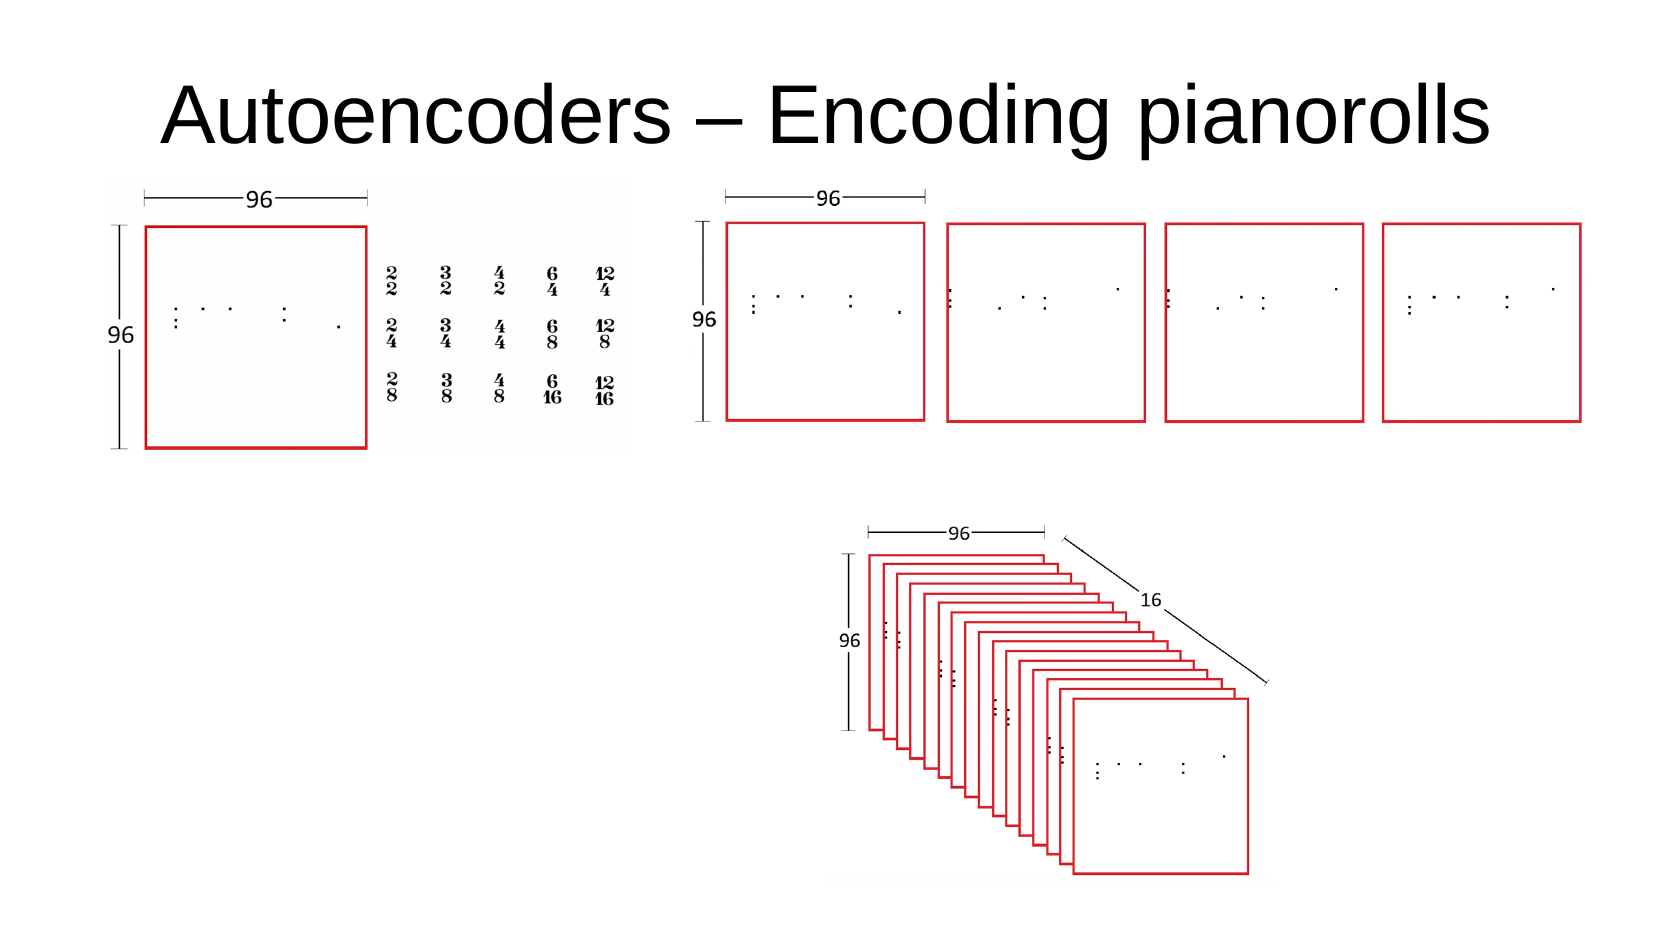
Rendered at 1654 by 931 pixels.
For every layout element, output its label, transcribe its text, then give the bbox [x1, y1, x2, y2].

picture [105, 179, 631, 453]
picture [825, 509, 1276, 886]
title Autoencoders – Encoding pianorolls [82, 37, 1571, 193]
picture [675, 172, 1594, 451]
